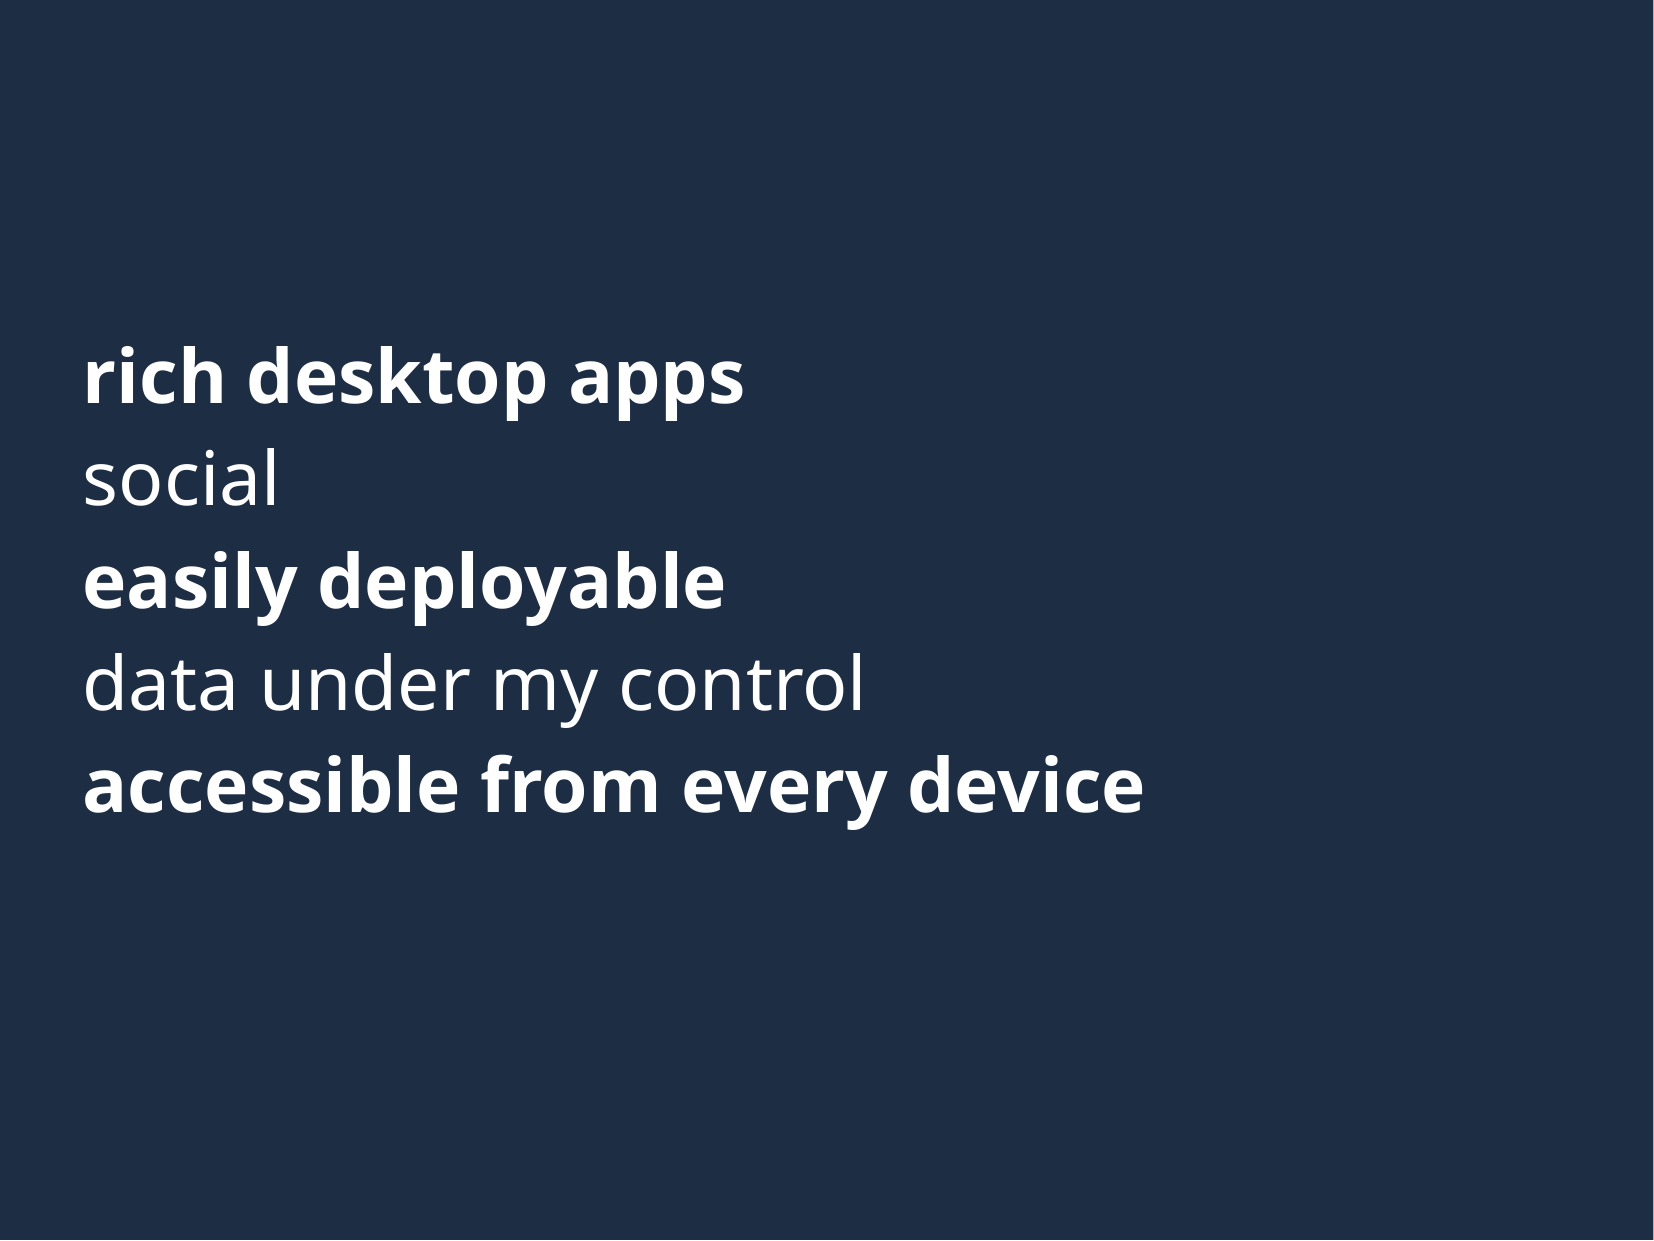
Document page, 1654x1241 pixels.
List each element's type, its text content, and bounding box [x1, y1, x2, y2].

subtitle rich desktop apps social easily deployable data under my control accessible from every device [82, 49, 1571, 1109]
